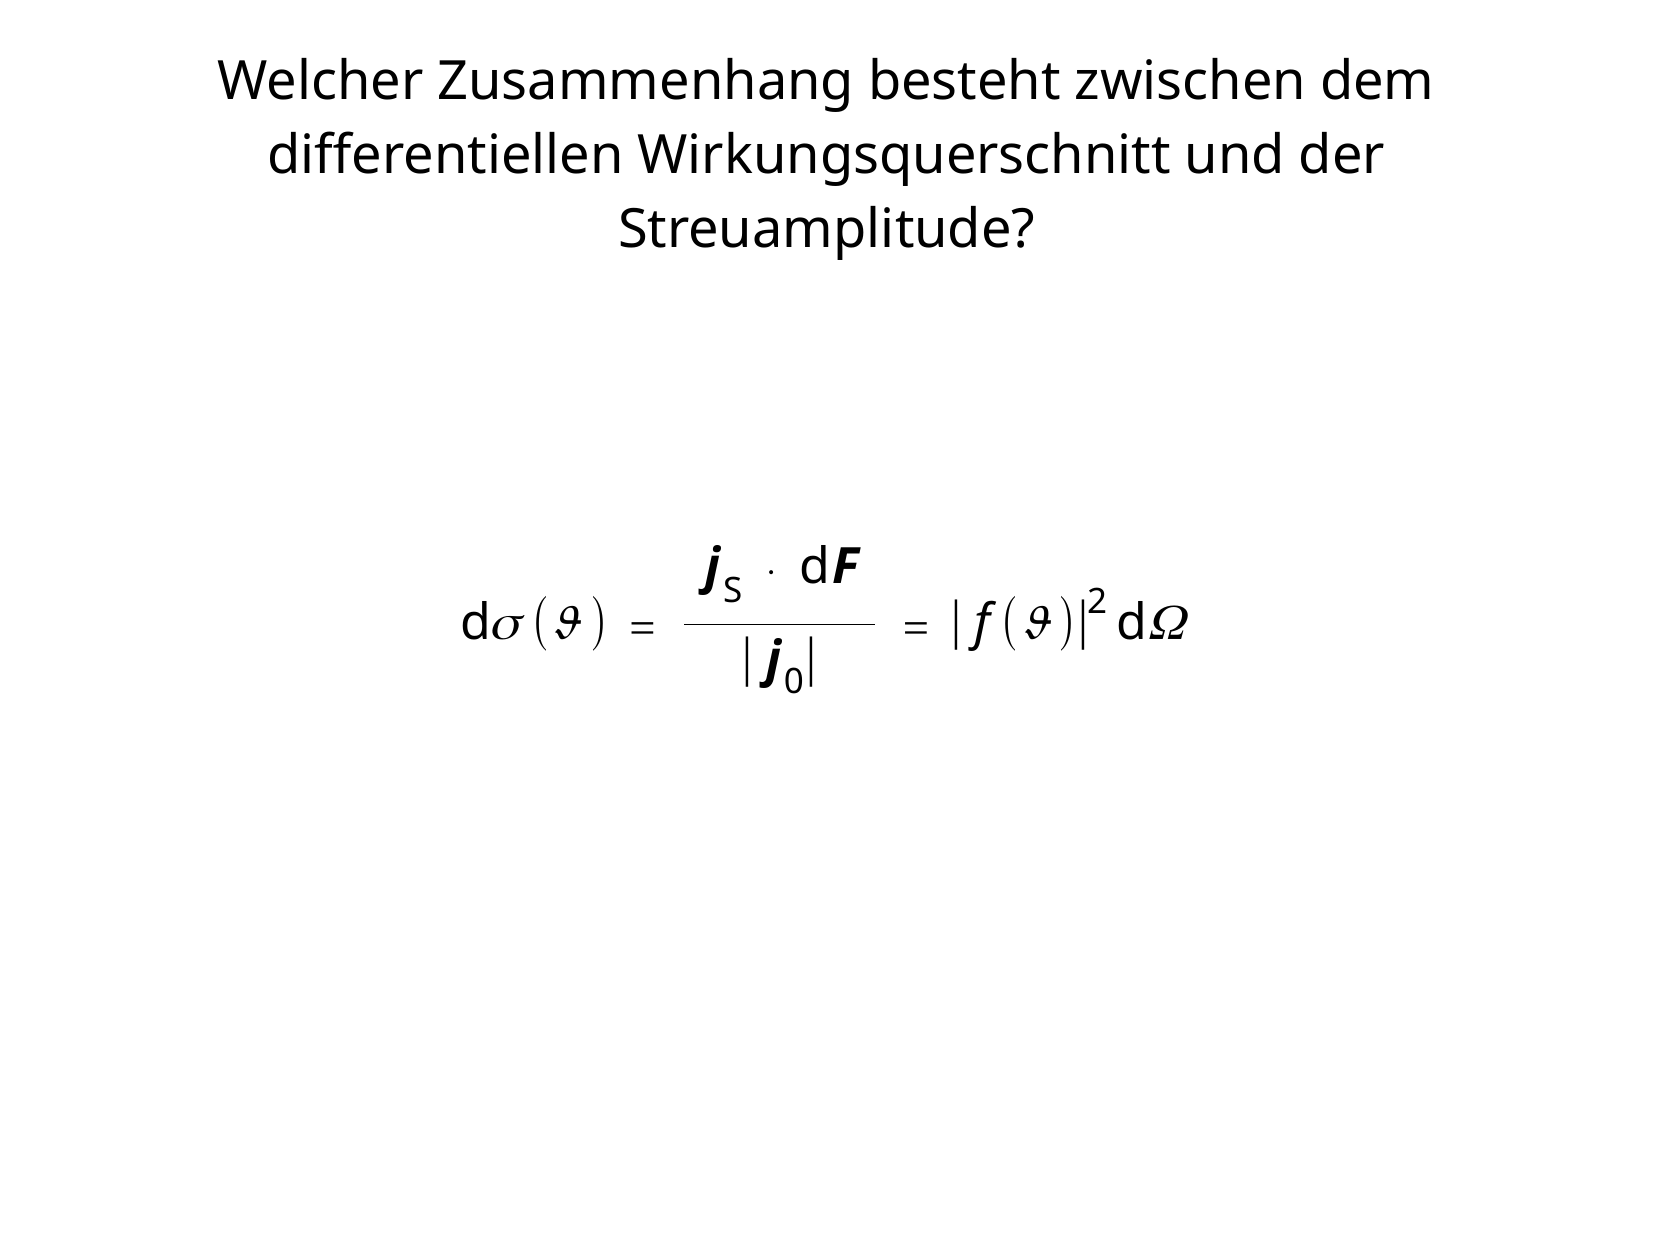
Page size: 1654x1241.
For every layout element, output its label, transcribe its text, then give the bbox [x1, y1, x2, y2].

chart [454, 536, 1200, 704]
title Welcher Zusammenhang besteht zwischen dem differentiellen Wirkungsquerschnitt und der Streuamplitude? [82, 49, 1571, 257]
